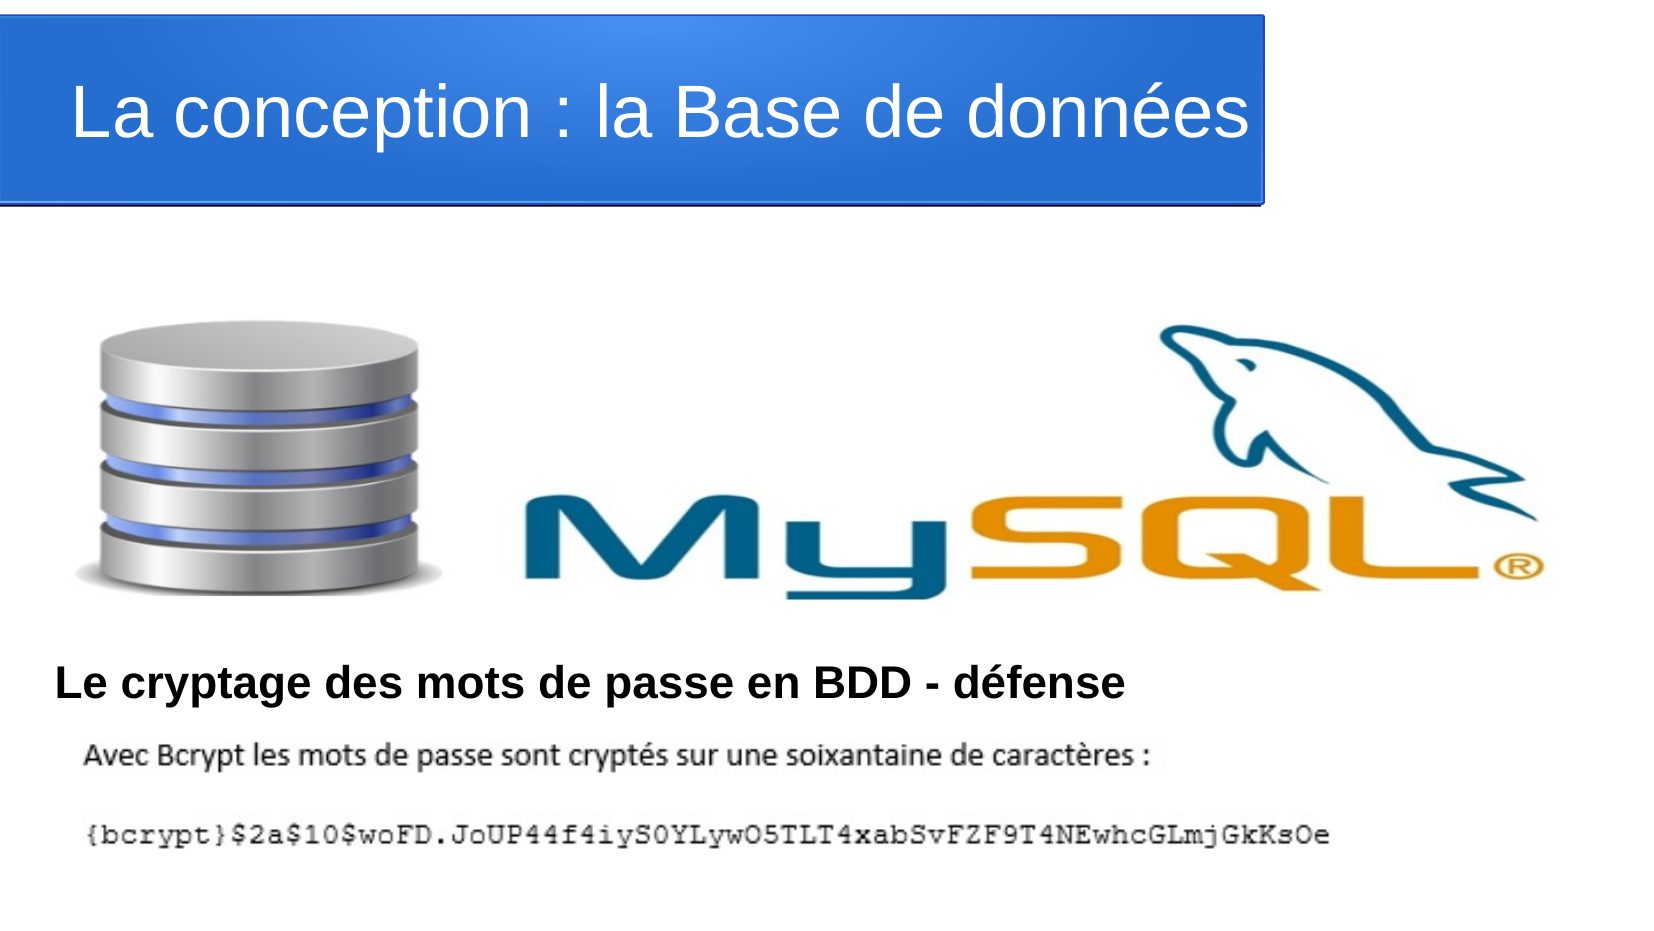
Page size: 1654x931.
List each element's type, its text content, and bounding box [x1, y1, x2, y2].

title La conception : la Base de données [70, 29, 1264, 196]
picture [70, 301, 1560, 603]
text_box Le cryptage des mots de passe en BDD - défense [39, 649, 1170, 767]
picture [47, 720, 1366, 875]
